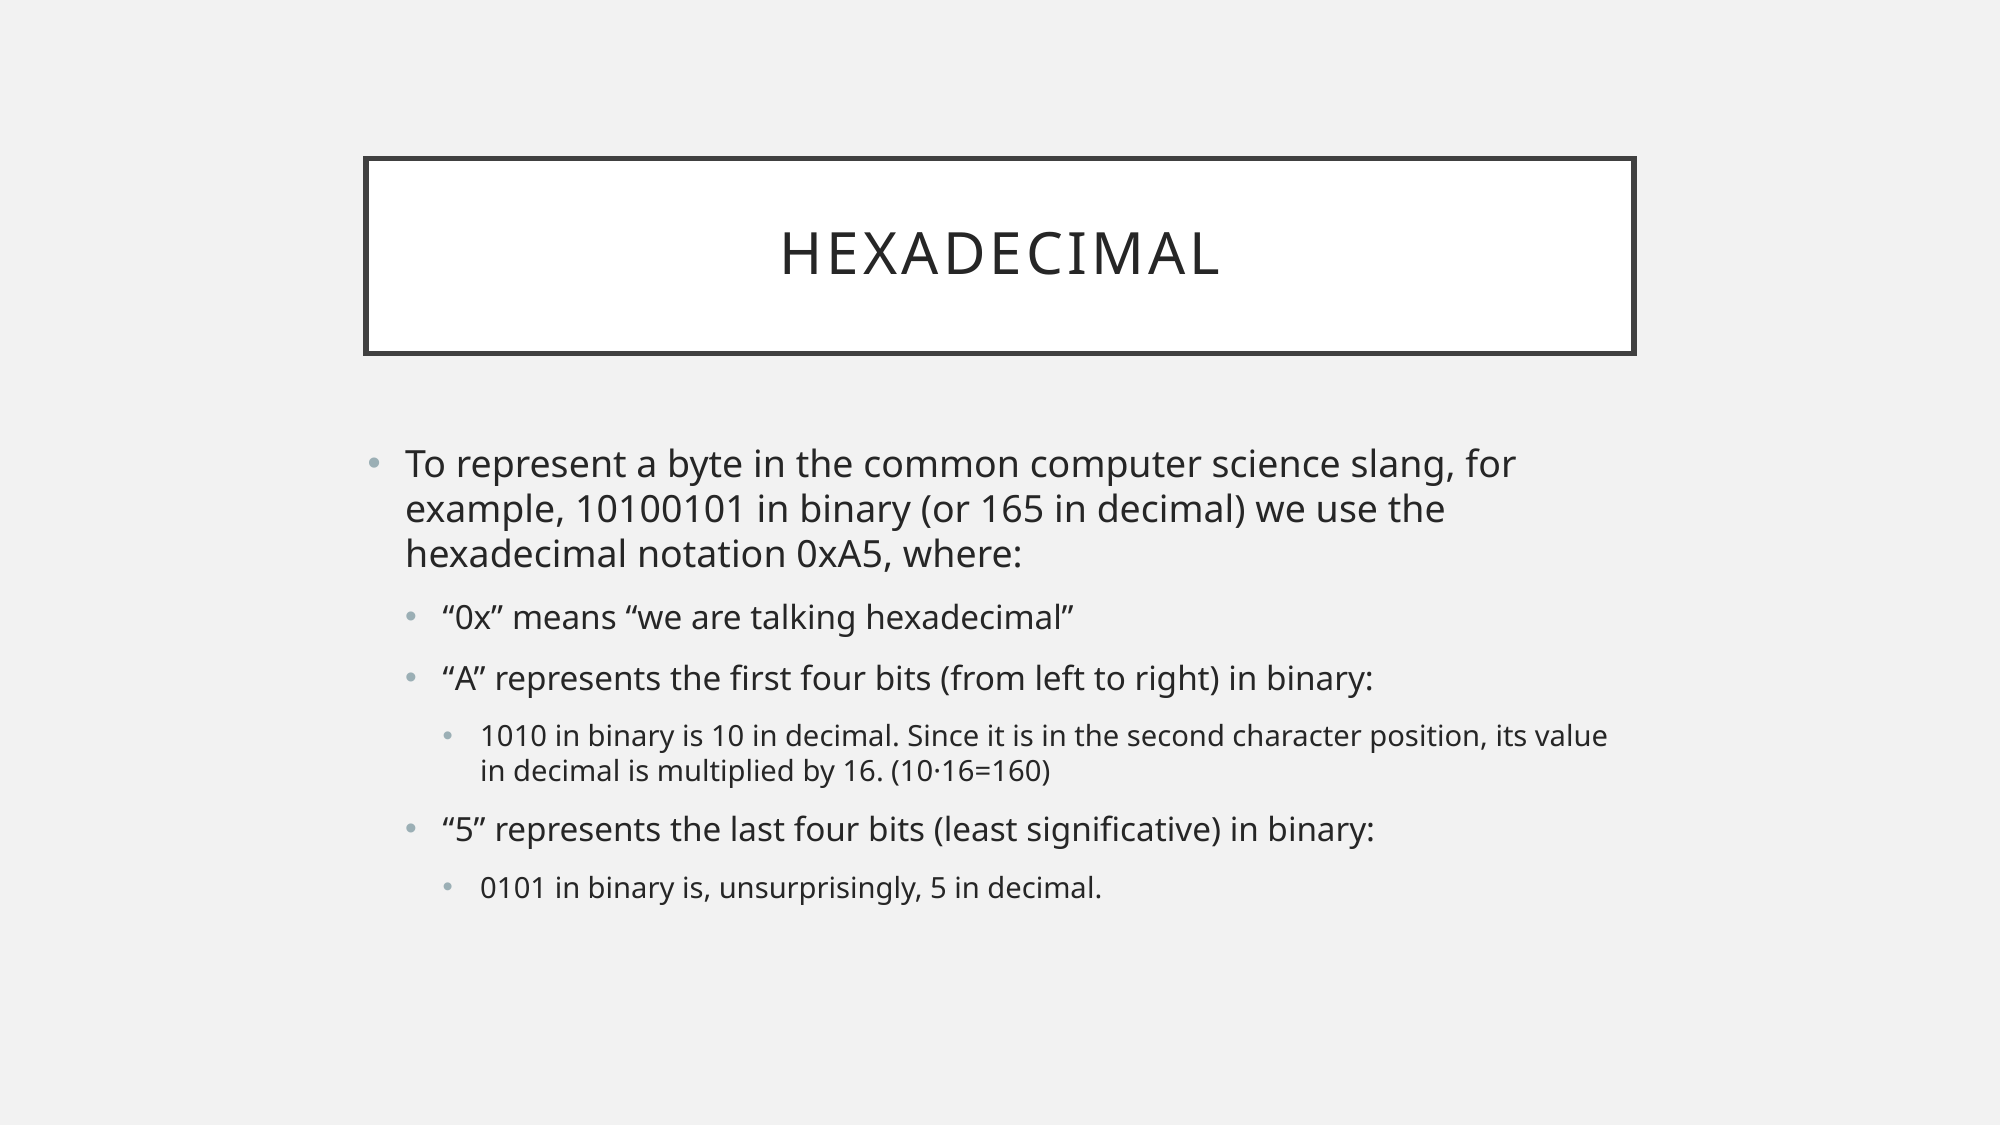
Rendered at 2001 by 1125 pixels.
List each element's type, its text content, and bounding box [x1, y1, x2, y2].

list To represent a byte in the common computer science slang, for example, 10100101 in binary (or 165 in decimal) we use the hexadecimal notation 0xA5, where: “0x” means “we are talking hexadecimal” “A” represents the first four bits (from left to right) in binary: 1010 in binary is 10 in decimal. Since it is in the second character position, its value in decimal is multiplied by 16. (10·16=160) “5” represents the last four bits (least significative) in binary: 0101 in binary is, unsurprisingly, 5 in decimal. [352, 432, 1648, 986]
title Hexadecimal [366, 158, 1634, 354]
